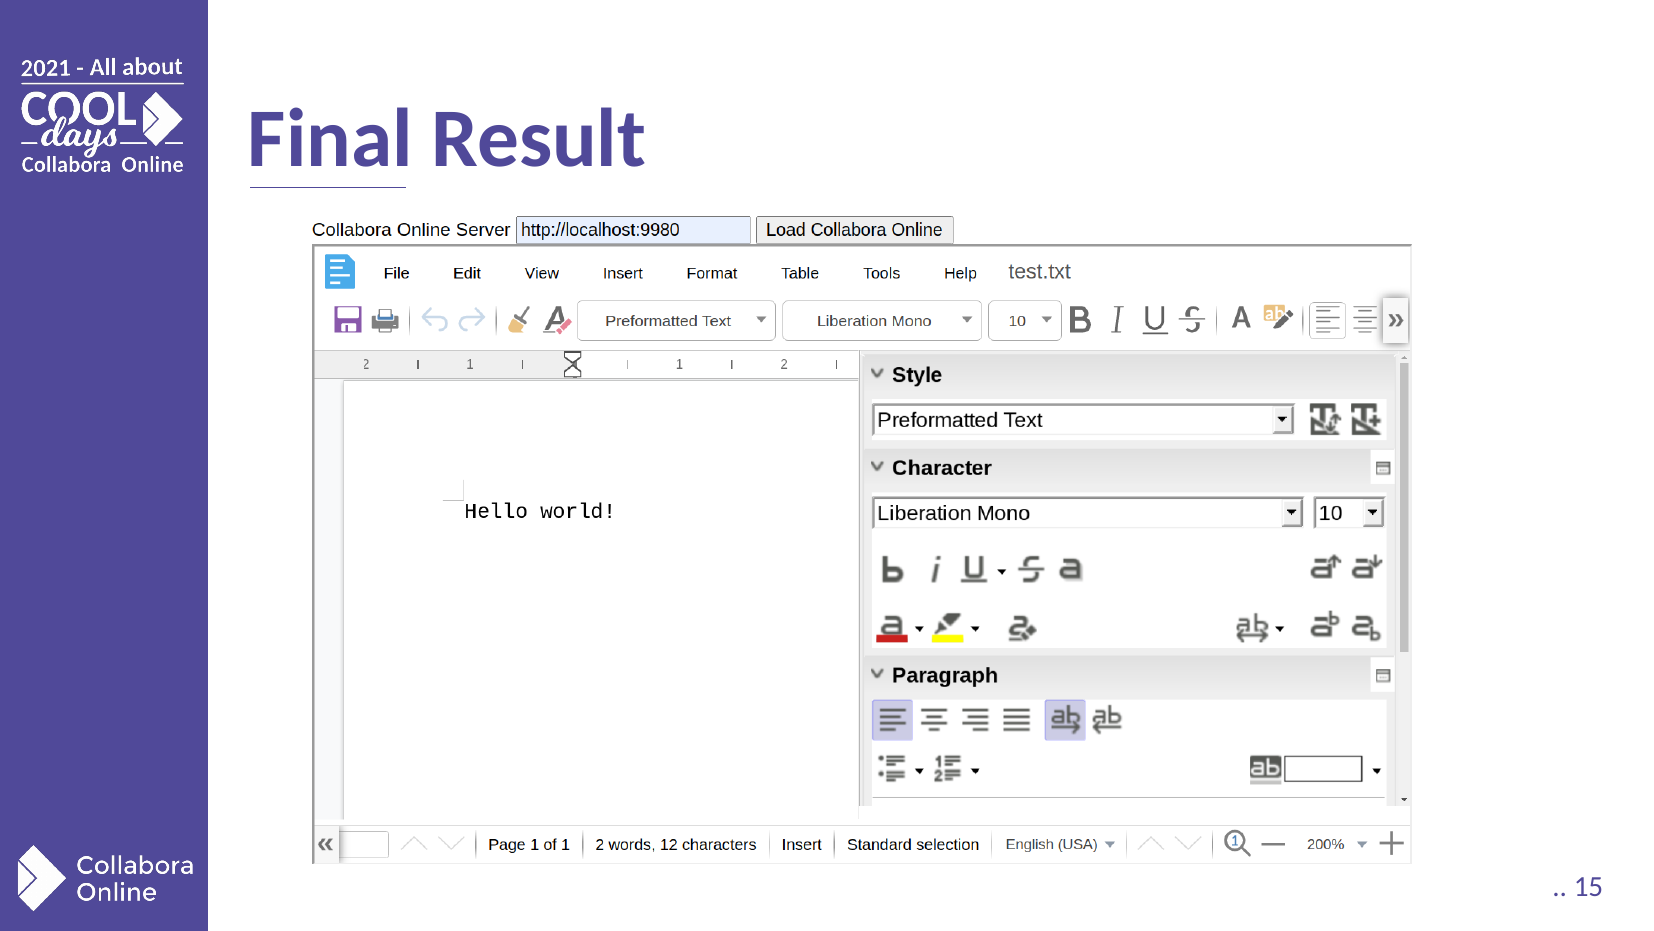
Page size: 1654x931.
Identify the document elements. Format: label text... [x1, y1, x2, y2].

picture [21, 57, 184, 172]
title Final Result [247, 56, 1581, 188]
picture [13, 840, 197, 916]
picture [296, 202, 1424, 864]
